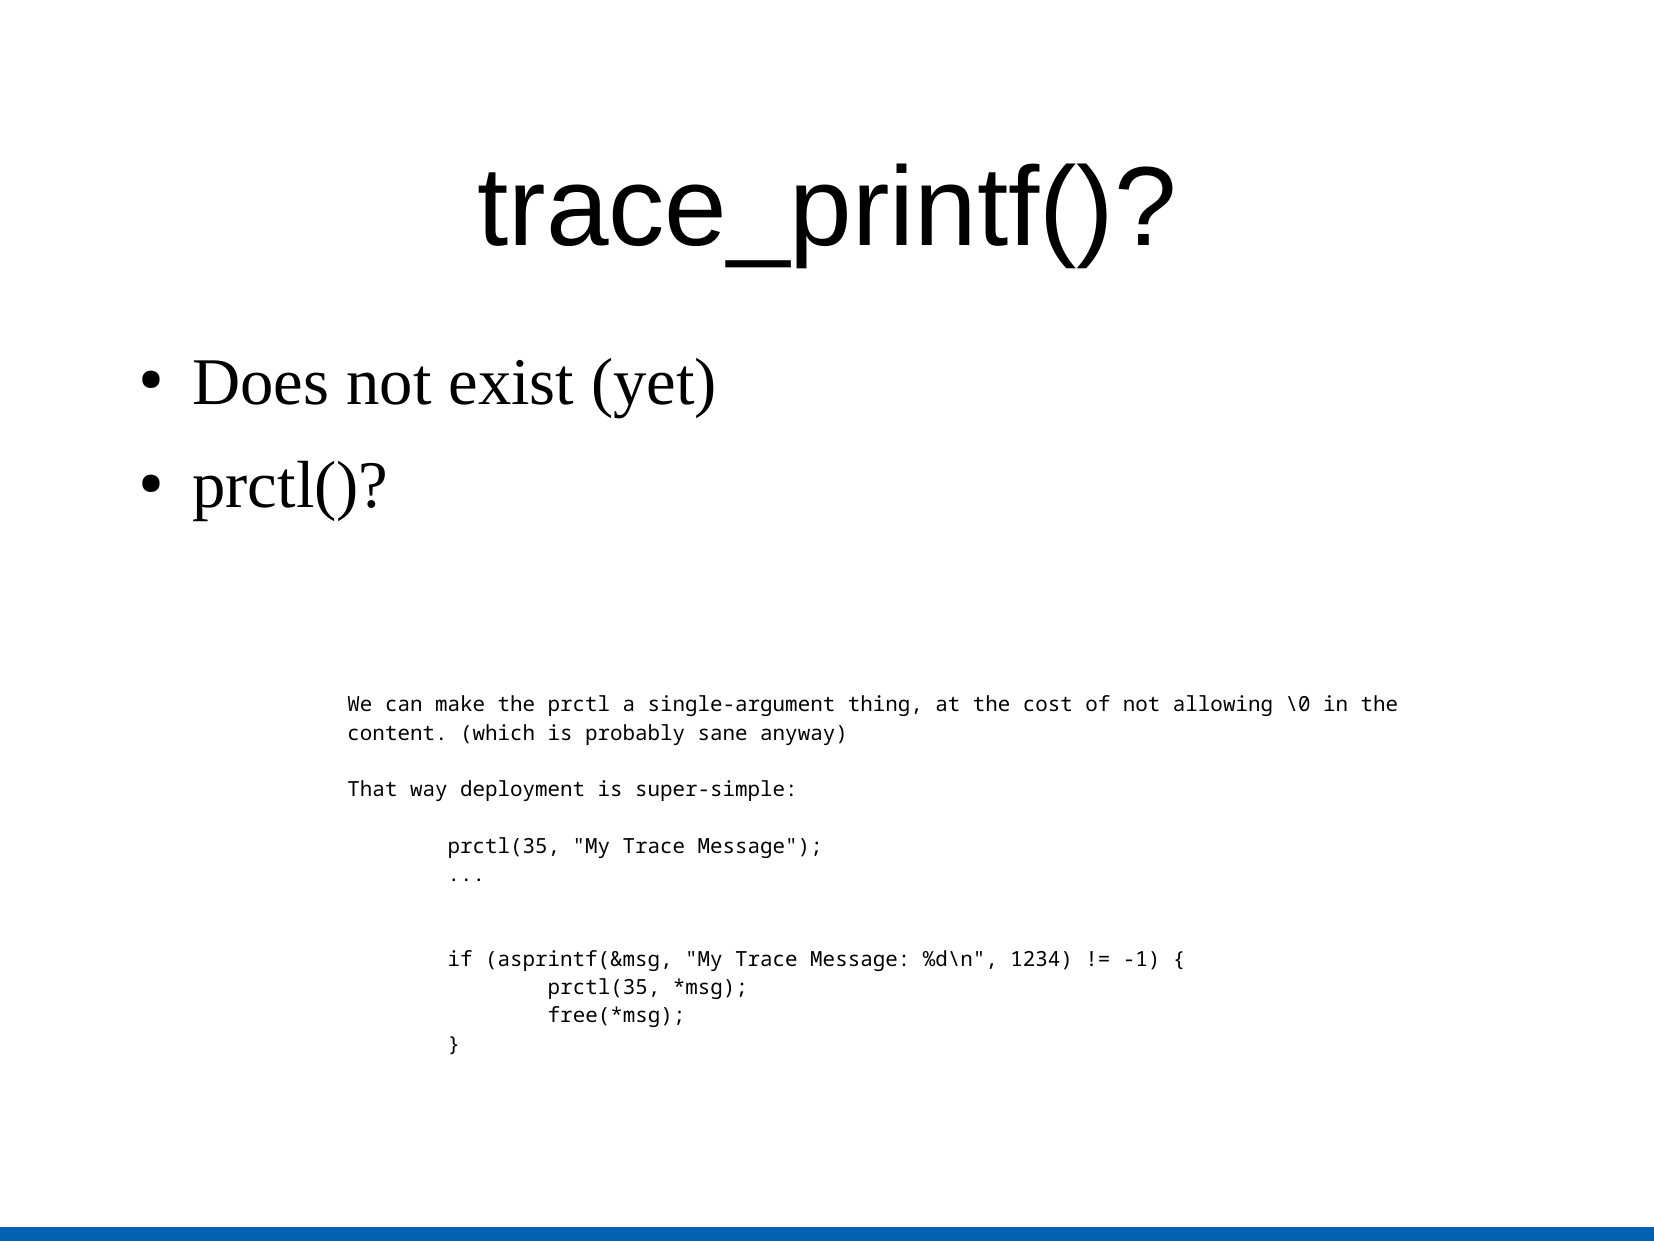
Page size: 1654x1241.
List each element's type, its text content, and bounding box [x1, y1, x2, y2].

text_box We can make the prctl a single-argument thing, at the cost of not allowing \0 in the content. (which is probably sane anyway) That way deployment is super-simple: prctl(35, "My Trace Message"); ... if (asprintf(&msg, "My Trace Message: %d\n", 1234) != -1) { prctl(35, *msg); free(*msg); } [332, 682, 1426, 1013]
title trace_printf()? [121, 110, 1534, 303]
list Does not exist (yet) prctl()? [121, 344, 1534, 1112]
